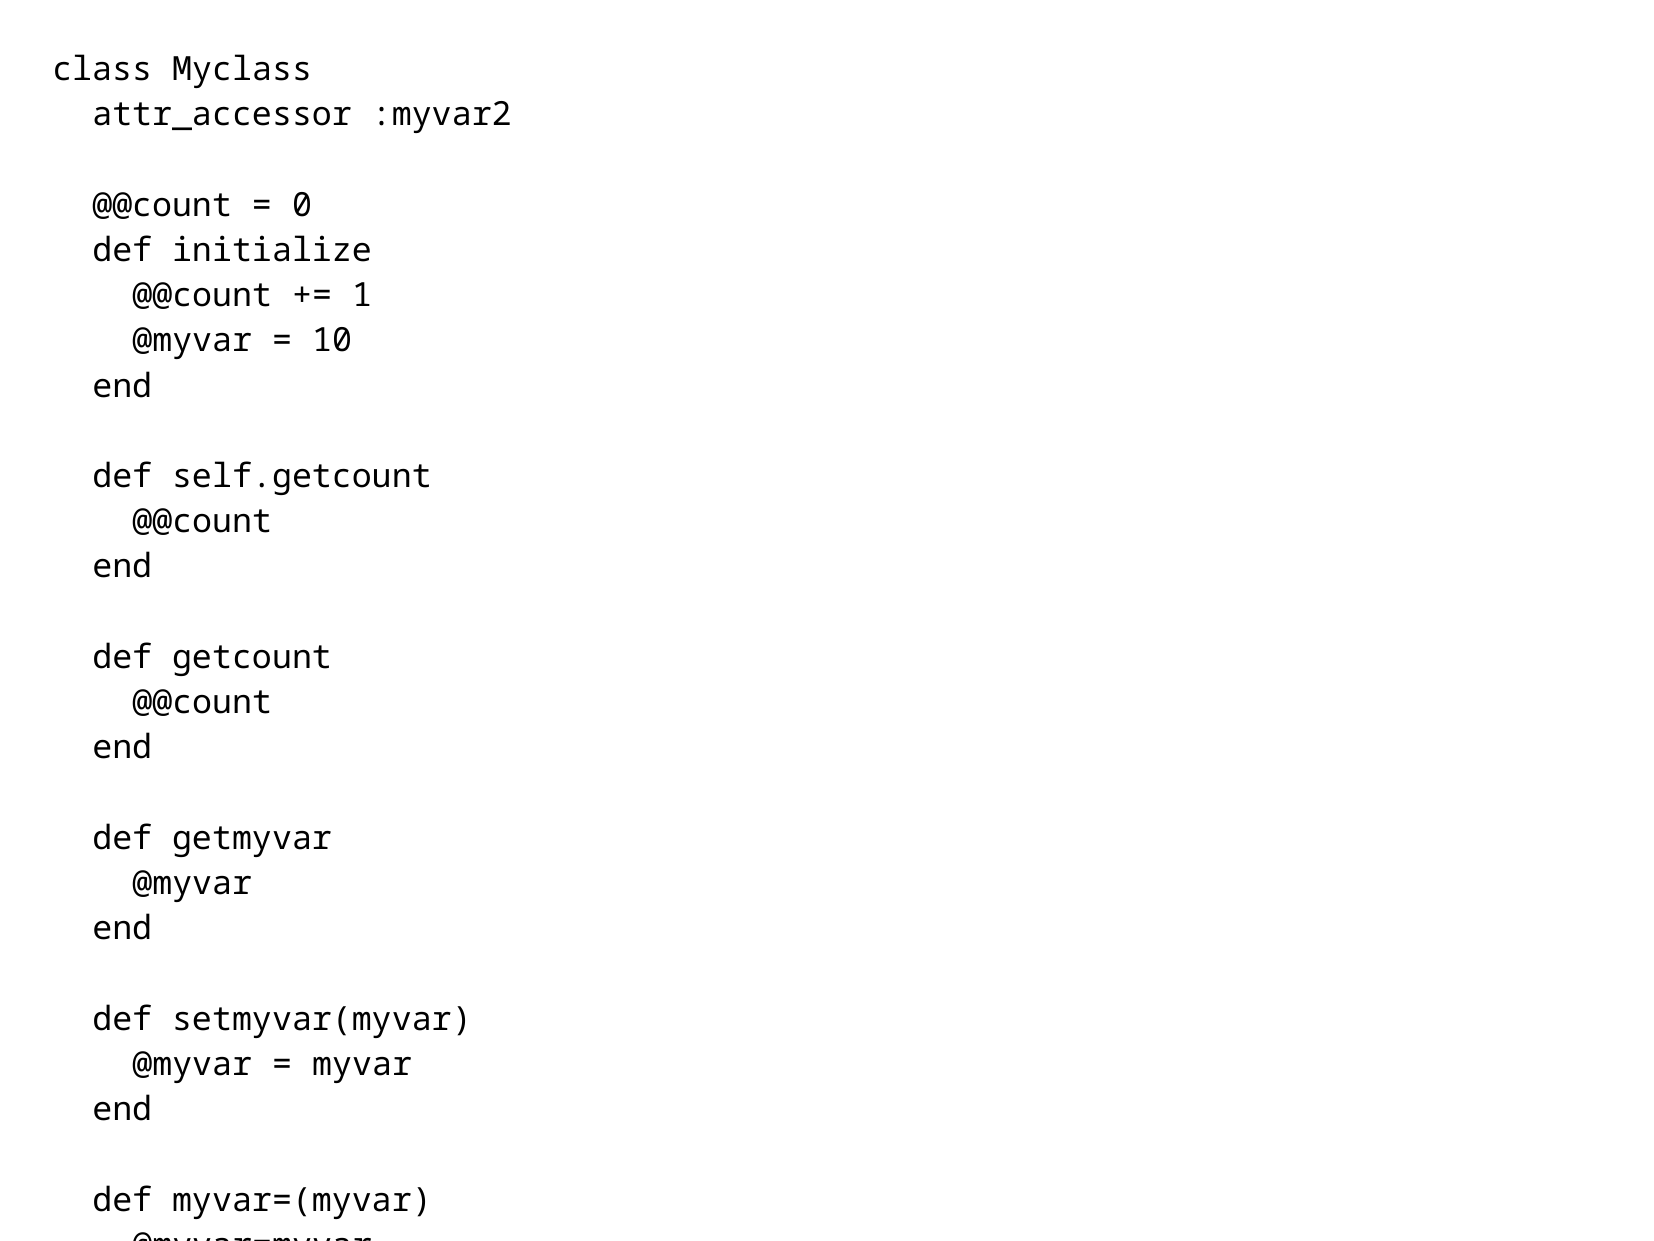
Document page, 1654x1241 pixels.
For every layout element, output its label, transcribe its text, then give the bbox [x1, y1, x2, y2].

text_box class Myclass attr_accessor :myvar2 @@count = 0 def initialize @@count += 1 @myvar = 10 end def self.getcount @@count end def getcount @@count end def getmyvar @myvar end def setmyvar(myvar) @myvar = myvar end def myvar=(myvar) @myvar=myvar end end [37, 37, 1613, 1176]
